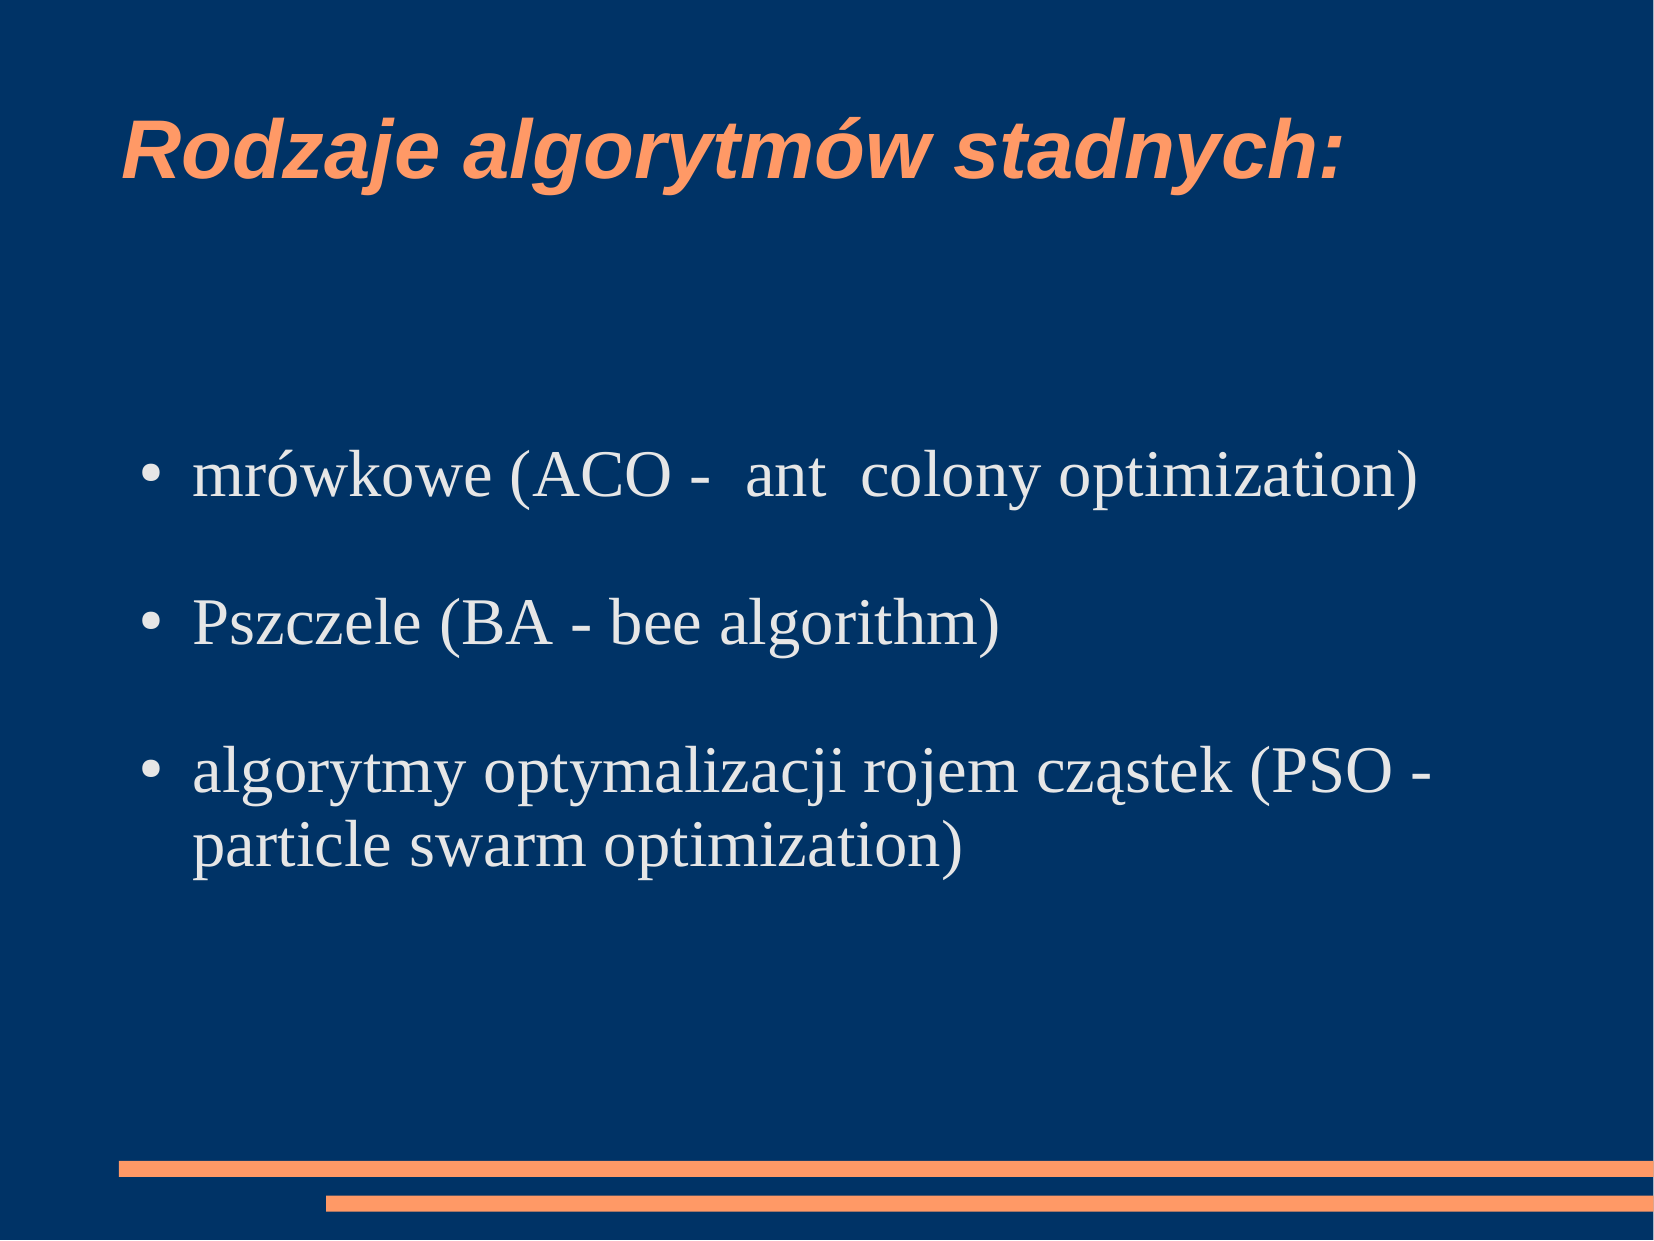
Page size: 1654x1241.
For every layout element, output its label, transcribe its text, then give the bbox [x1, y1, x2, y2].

title Rodzaje algorytmów stadnych: [121, 46, 1534, 254]
list mrówkowe (ACO - ant colony optimization) Pszczele (BA - bee algorithm) algorytmy optymalizacji rojem cząstek (PSO - particle swarm optimization) [121, 437, 1561, 1132]
